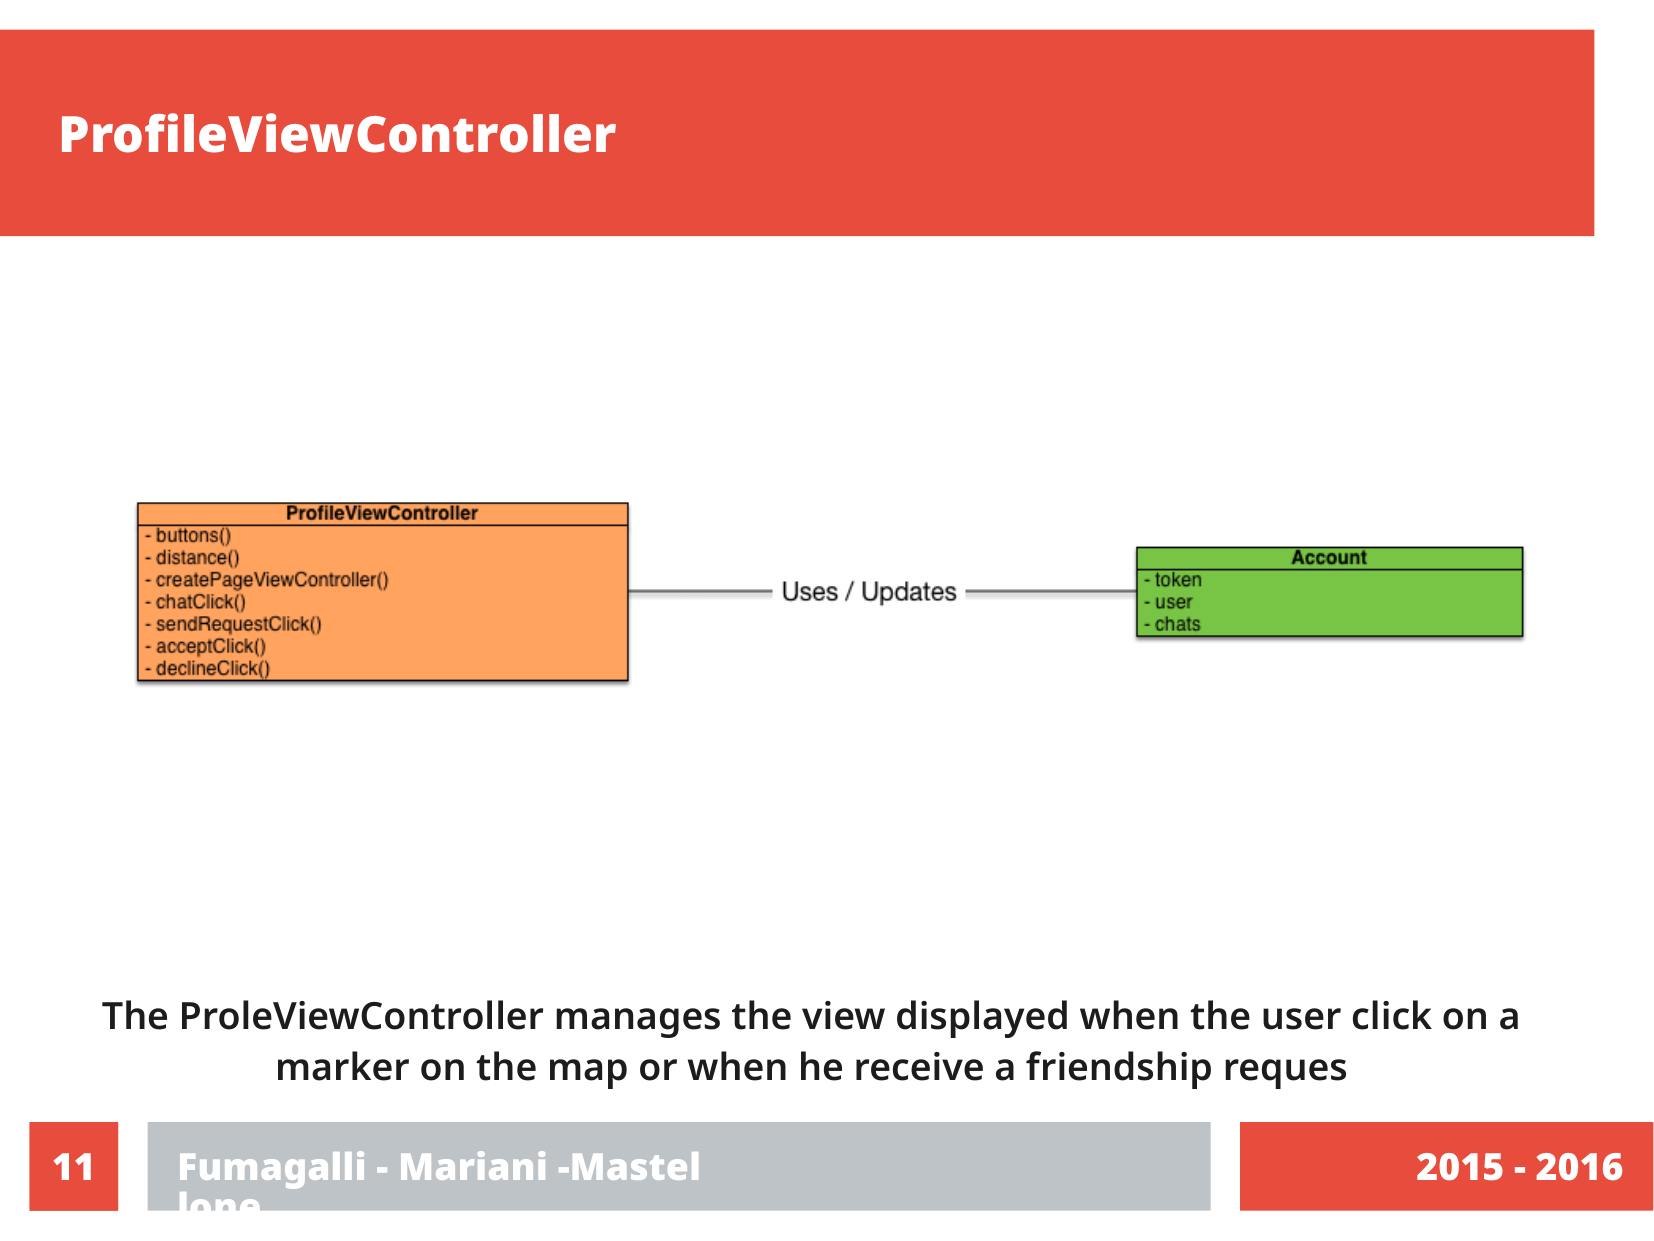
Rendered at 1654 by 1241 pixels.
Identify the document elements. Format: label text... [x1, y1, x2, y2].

list The ProleViewController manages the view displayed when the user click on a marker on the map or when he receive a friendship reques [59, 725, 1565, 1092]
picture [71, 425, 1636, 794]
title ProfileViewController [59, 59, 1595, 207]
